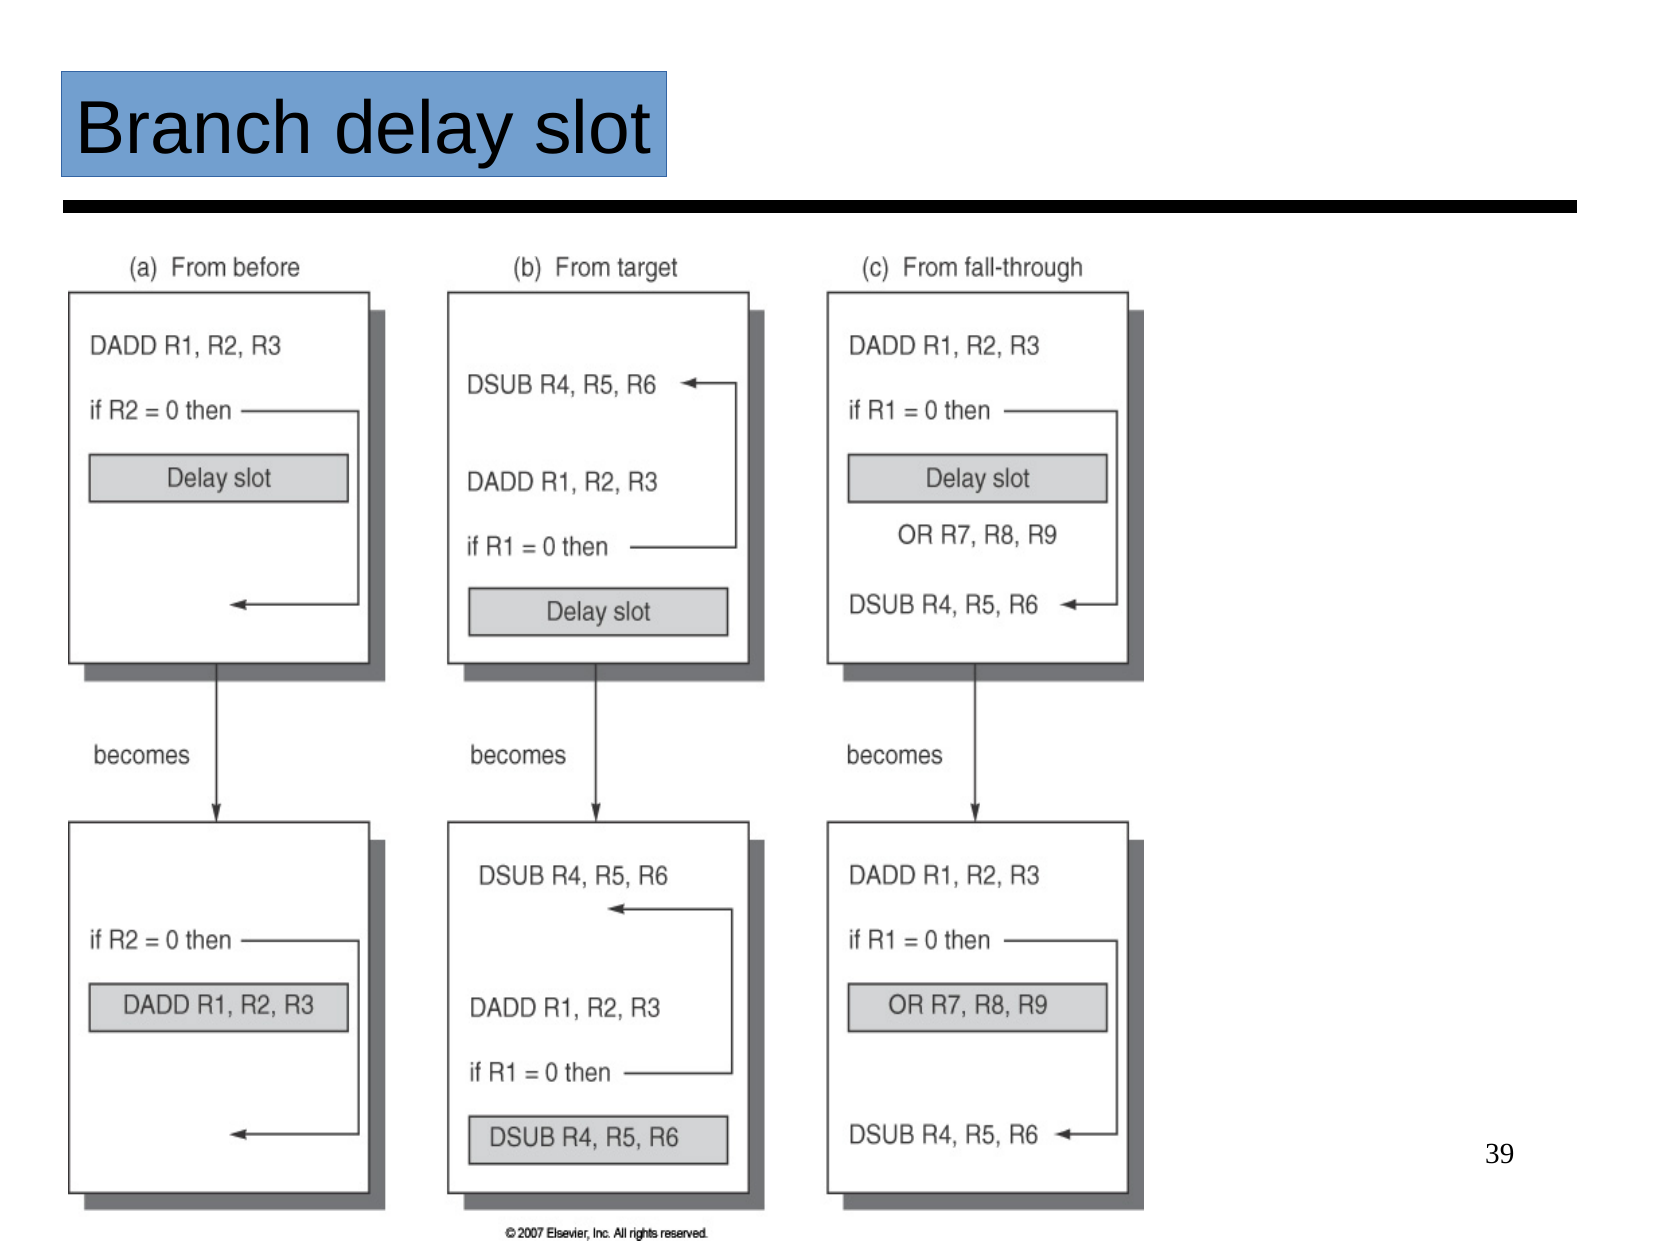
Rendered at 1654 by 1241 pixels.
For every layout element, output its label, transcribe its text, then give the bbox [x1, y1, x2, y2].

picture [68, 256, 1144, 1241]
text_box Branch delay slot [61, 71, 667, 177]
text_box <number> [1184, 1129, 1530, 1213]
